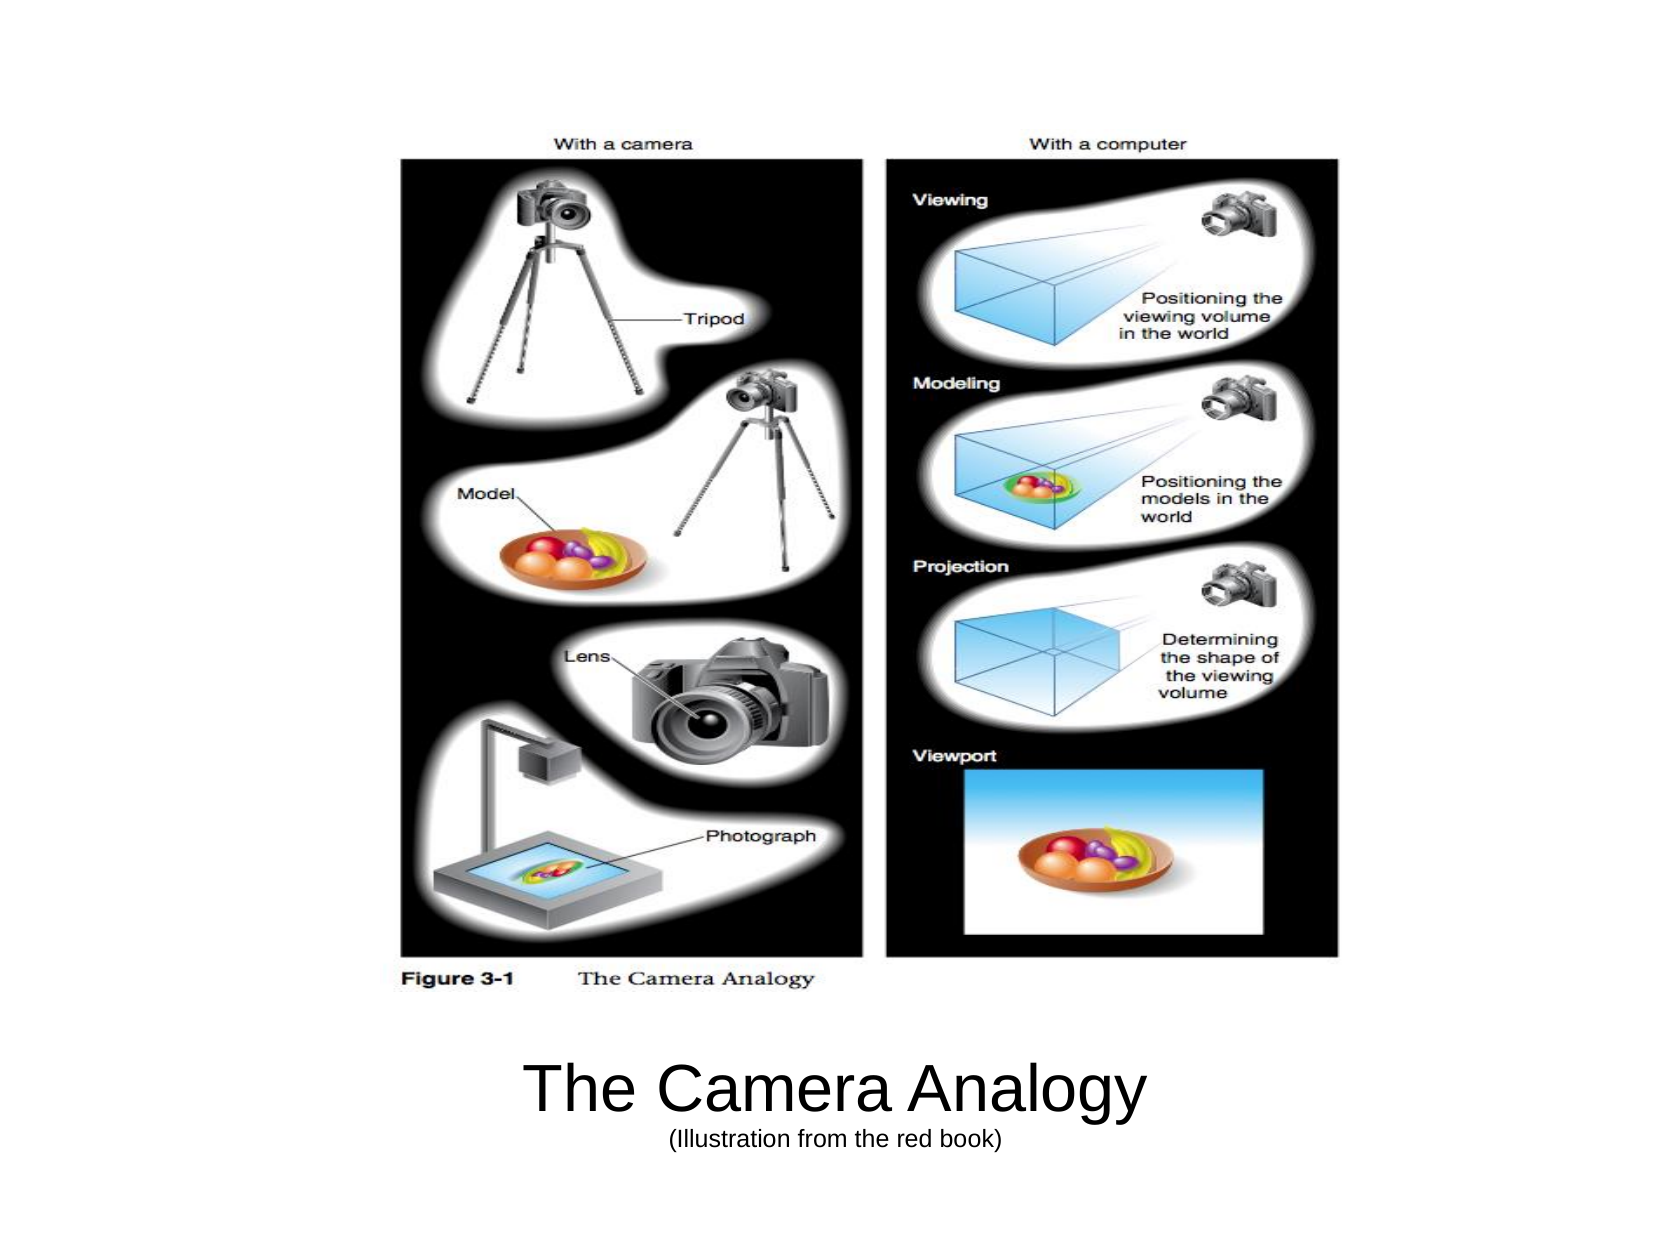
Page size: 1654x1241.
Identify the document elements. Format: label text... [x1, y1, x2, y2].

subtitle The Camera Analogy (Illustration from the red book) [106, 1022, 1565, 1182]
picture [380, 129, 1359, 992]
